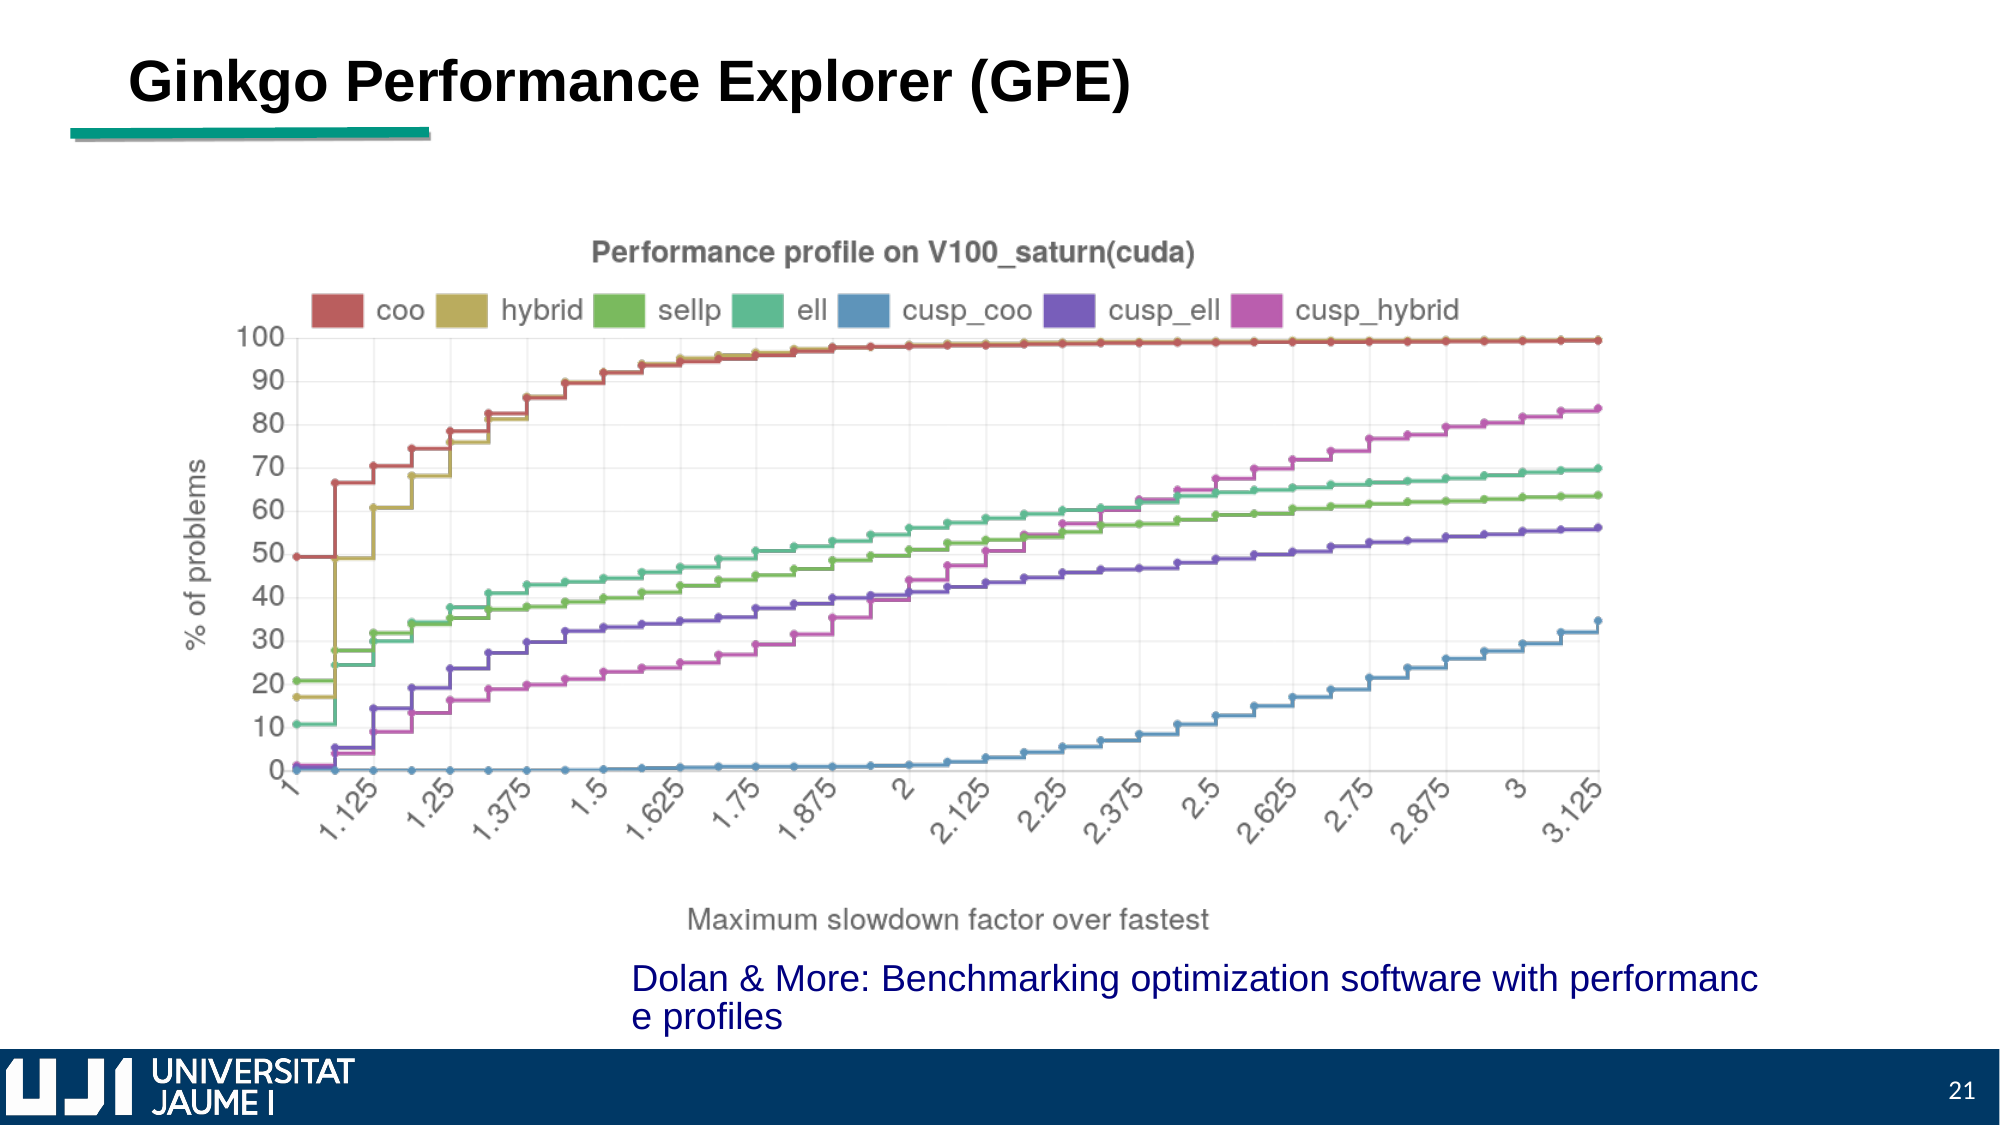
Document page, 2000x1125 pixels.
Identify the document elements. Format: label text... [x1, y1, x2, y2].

slide_number <number> [1871, 1057, 1991, 1125]
picture [0, 1049, 2000, 1125]
text_box Dolan & More: Benchmarking optimization software with performance profiles [616, 946, 1782, 998]
picture [174, 224, 1612, 944]
text_box Ginkgo Performance Explorer (GPE) [113, 0, 1768, 196]
